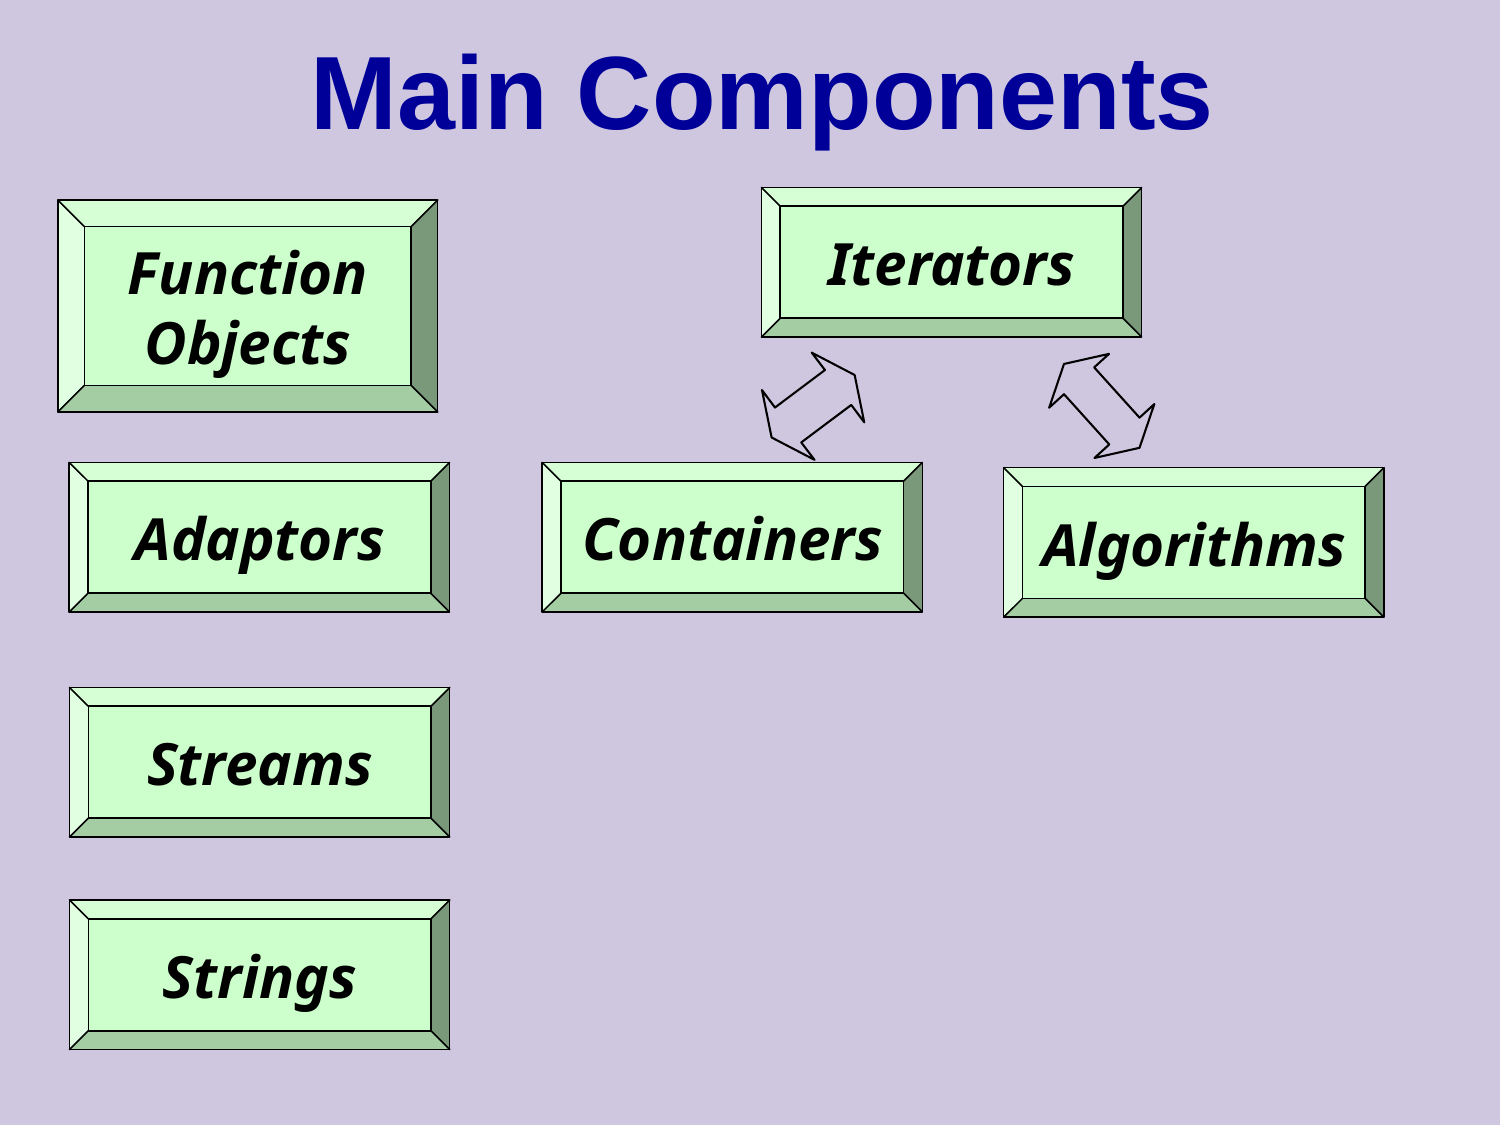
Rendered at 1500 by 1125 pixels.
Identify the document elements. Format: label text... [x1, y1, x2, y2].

picture [68, 461, 455, 618]
text_box Adaptors [102, 487, 417, 588]
text_box Iterators [794, 212, 1110, 313]
text_box Streams [102, 712, 418, 813]
picture [57, 199, 444, 418]
text_box Containers [575, 487, 890, 588]
picture [68, 686, 456, 843]
picture [760, 186, 1148, 343]
text_box Function Objects [97, 232, 399, 380]
text_box Algorithms [1036, 492, 1352, 593]
picture [1002, 466, 1390, 623]
title Main Components [69, 0, 1457, 189]
picture [68, 899, 456, 1055]
picture [541, 461, 928, 618]
text_box Strings [102, 924, 418, 1025]
